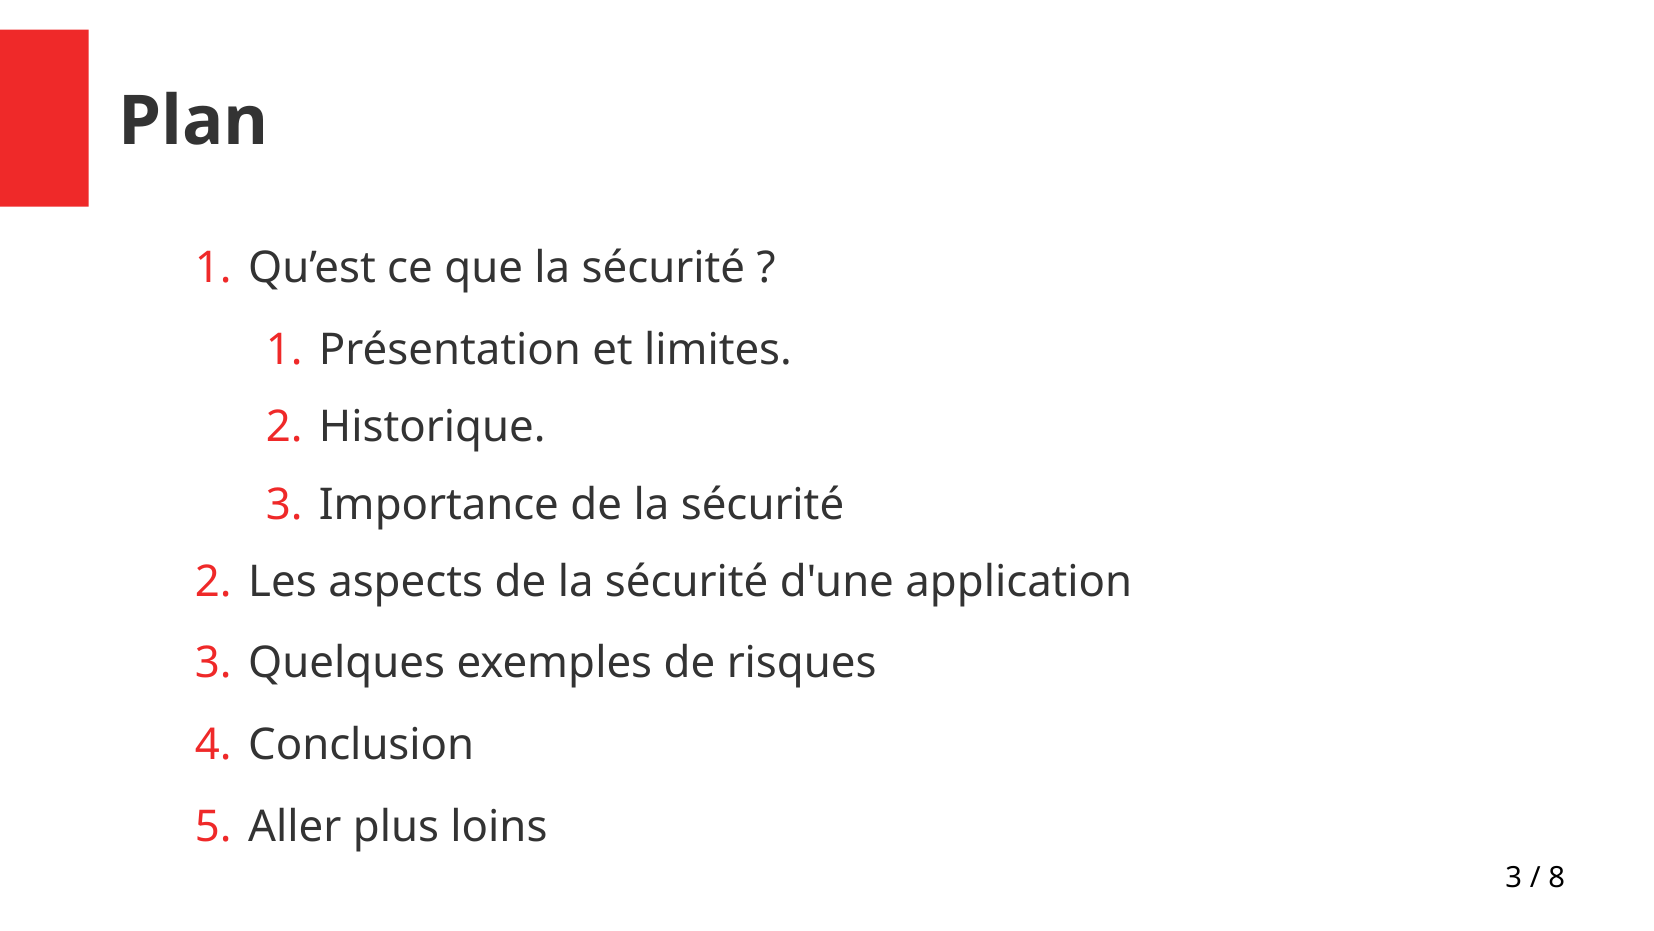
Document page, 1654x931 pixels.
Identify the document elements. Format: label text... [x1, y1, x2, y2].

list Qu’est ce que la sécurité ? Présentation et limites. Historique. Importance de la sécurité Les aspects de la sécurité d'une application Quelques exemples de risques Conclusion Aller plus loins [177, 236, 1536, 798]
title Plan [118, 29, 1595, 207]
